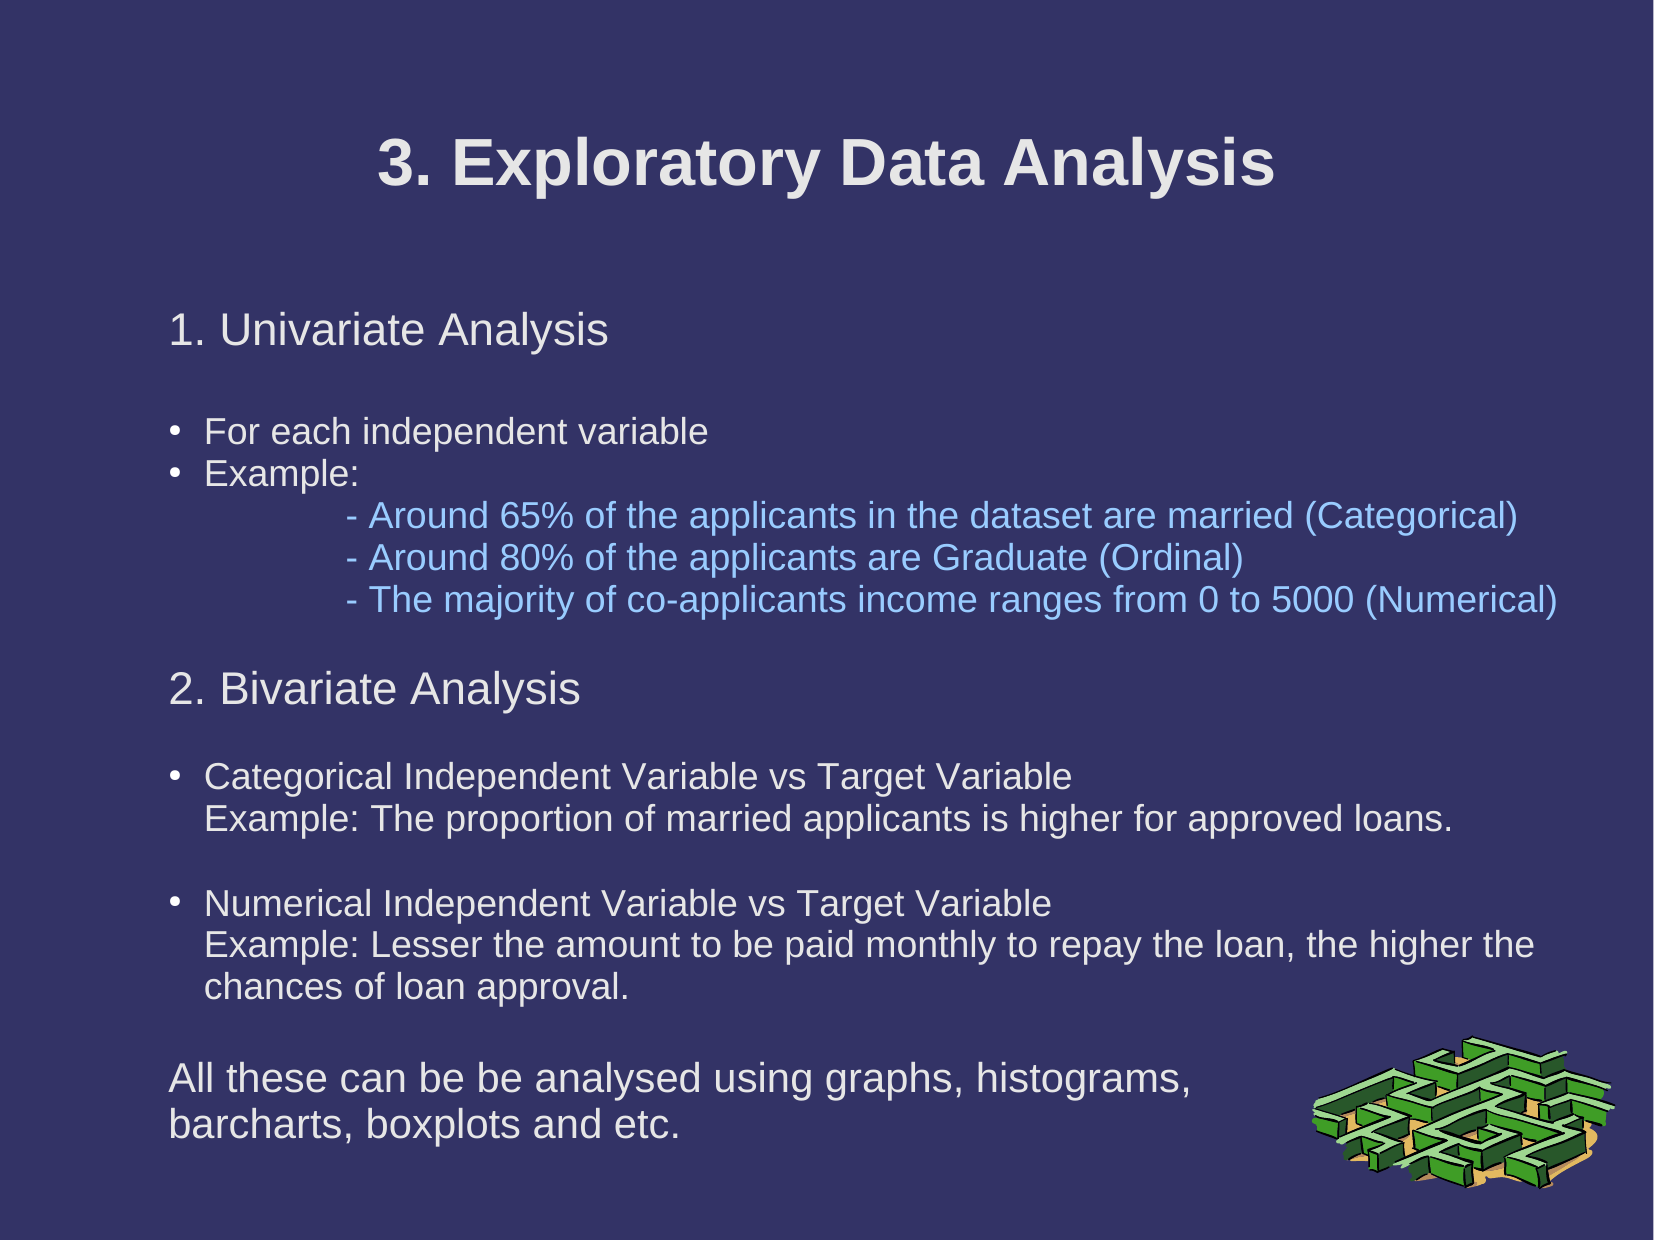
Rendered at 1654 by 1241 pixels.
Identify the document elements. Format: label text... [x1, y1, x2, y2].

list 1. Univariate Analysis For each independent variable Example: - Around 65% of the applicants in the dataset are married (Categorical) - Around 80% of the applicants are Graduate (Ordinal) - The majority of co-applicants income ranges from 0 to 5000 (Numerical) 2. Bivariate Analysis Categorical Independent Variable vs Target Variable Example: The proportion of married applicants is higher for approved loans. Numerical Independent Variable vs Target Variable Example: Lesser the amount to be paid monthly to repay the loan, the higher the chances of loan approval. All these can be be analysed using graphs, histograms, barcharts, boxplots and etc. [168, 248, 1560, 1241]
title 3. Exploratory Data Analysis [121, 59, 1534, 267]
